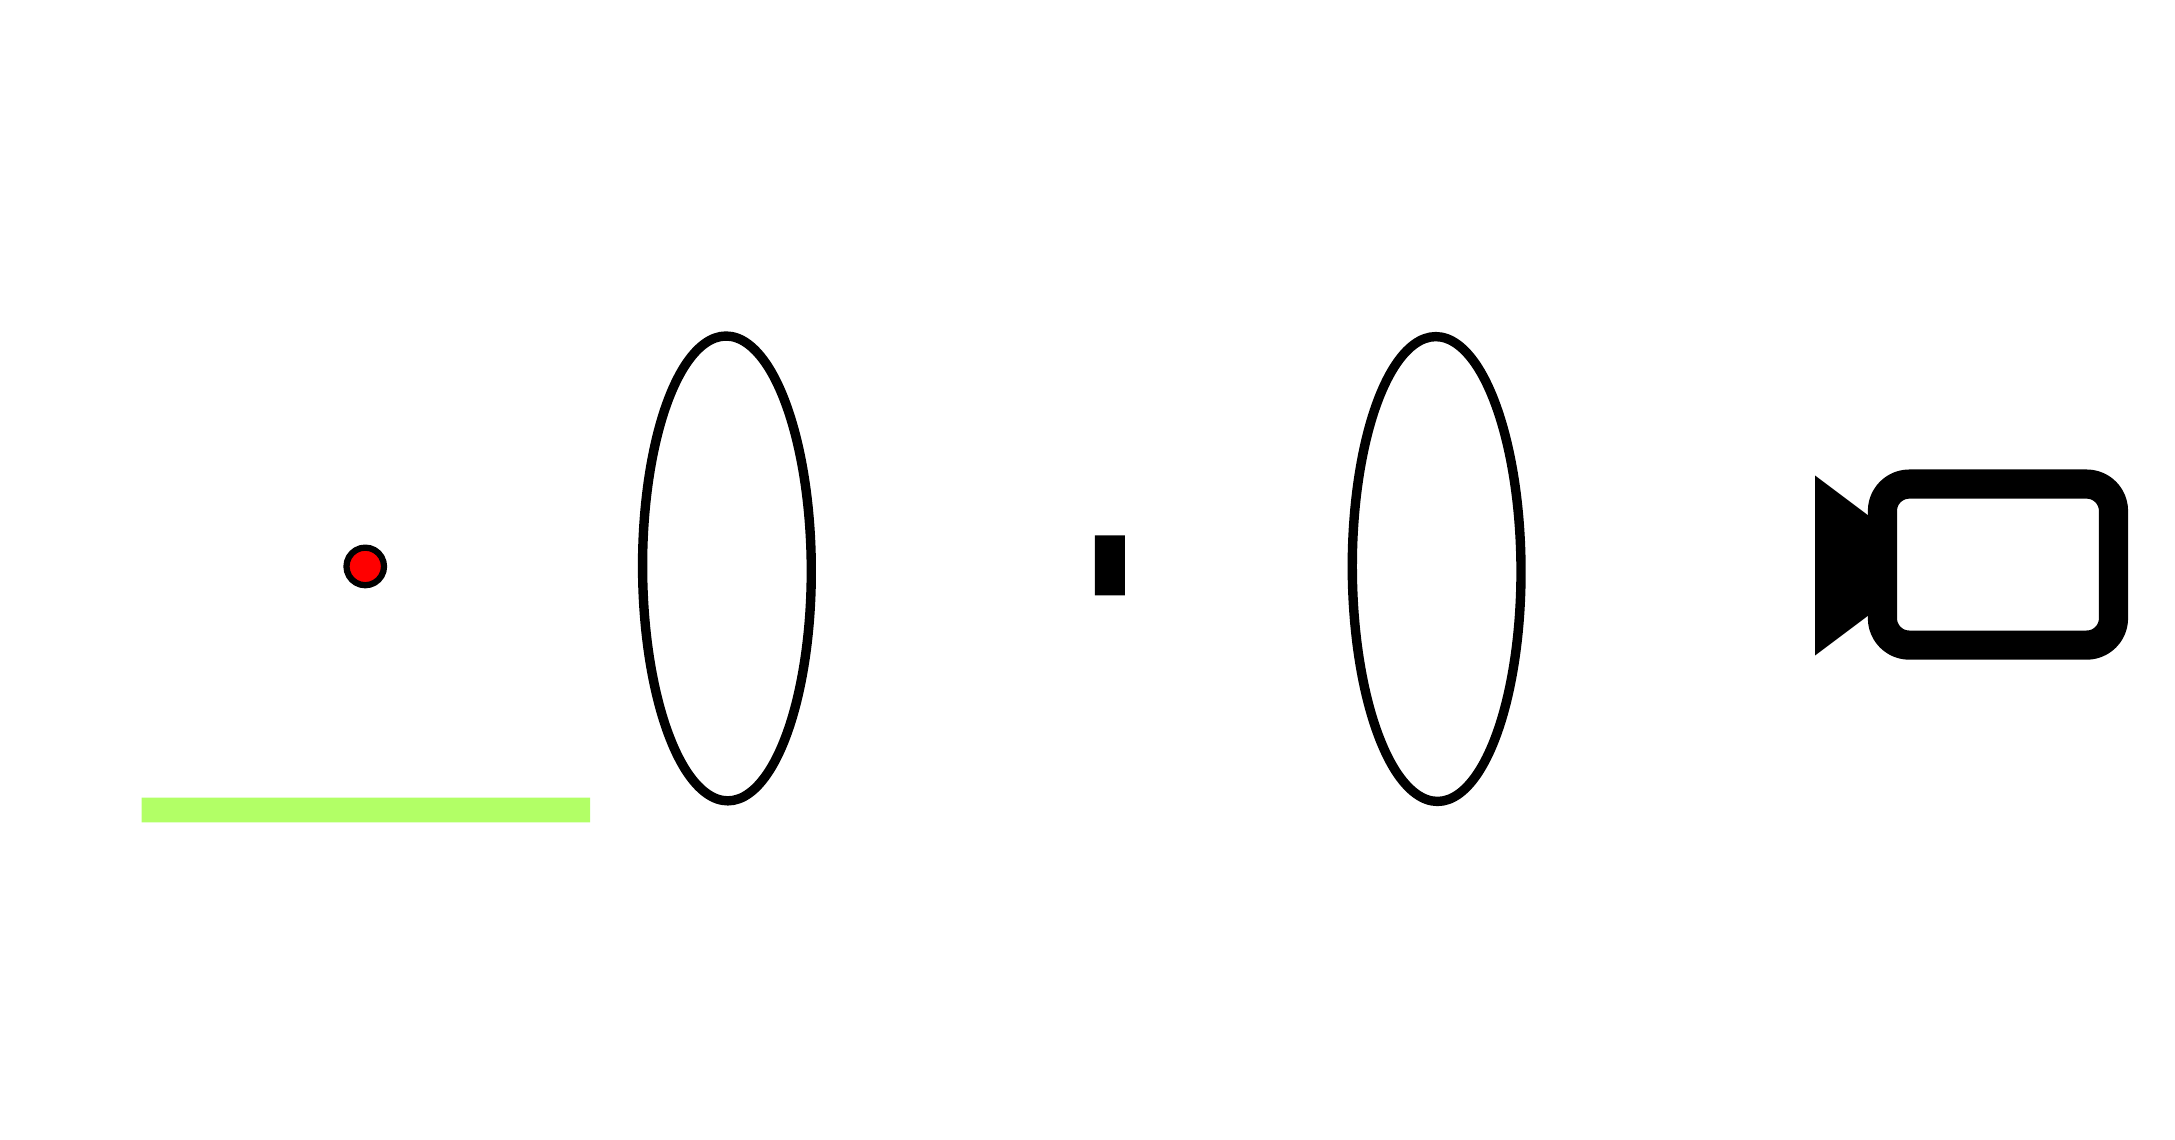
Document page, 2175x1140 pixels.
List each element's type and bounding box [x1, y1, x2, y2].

text_box [642, 336, 812, 801]
text_box [1882, 484, 2114, 646]
text_box [1815, 475, 1876, 656]
text_box [346, 547, 385, 586]
text_box [1094, 535, 1125, 596]
text_box [1352, 336, 1522, 802]
